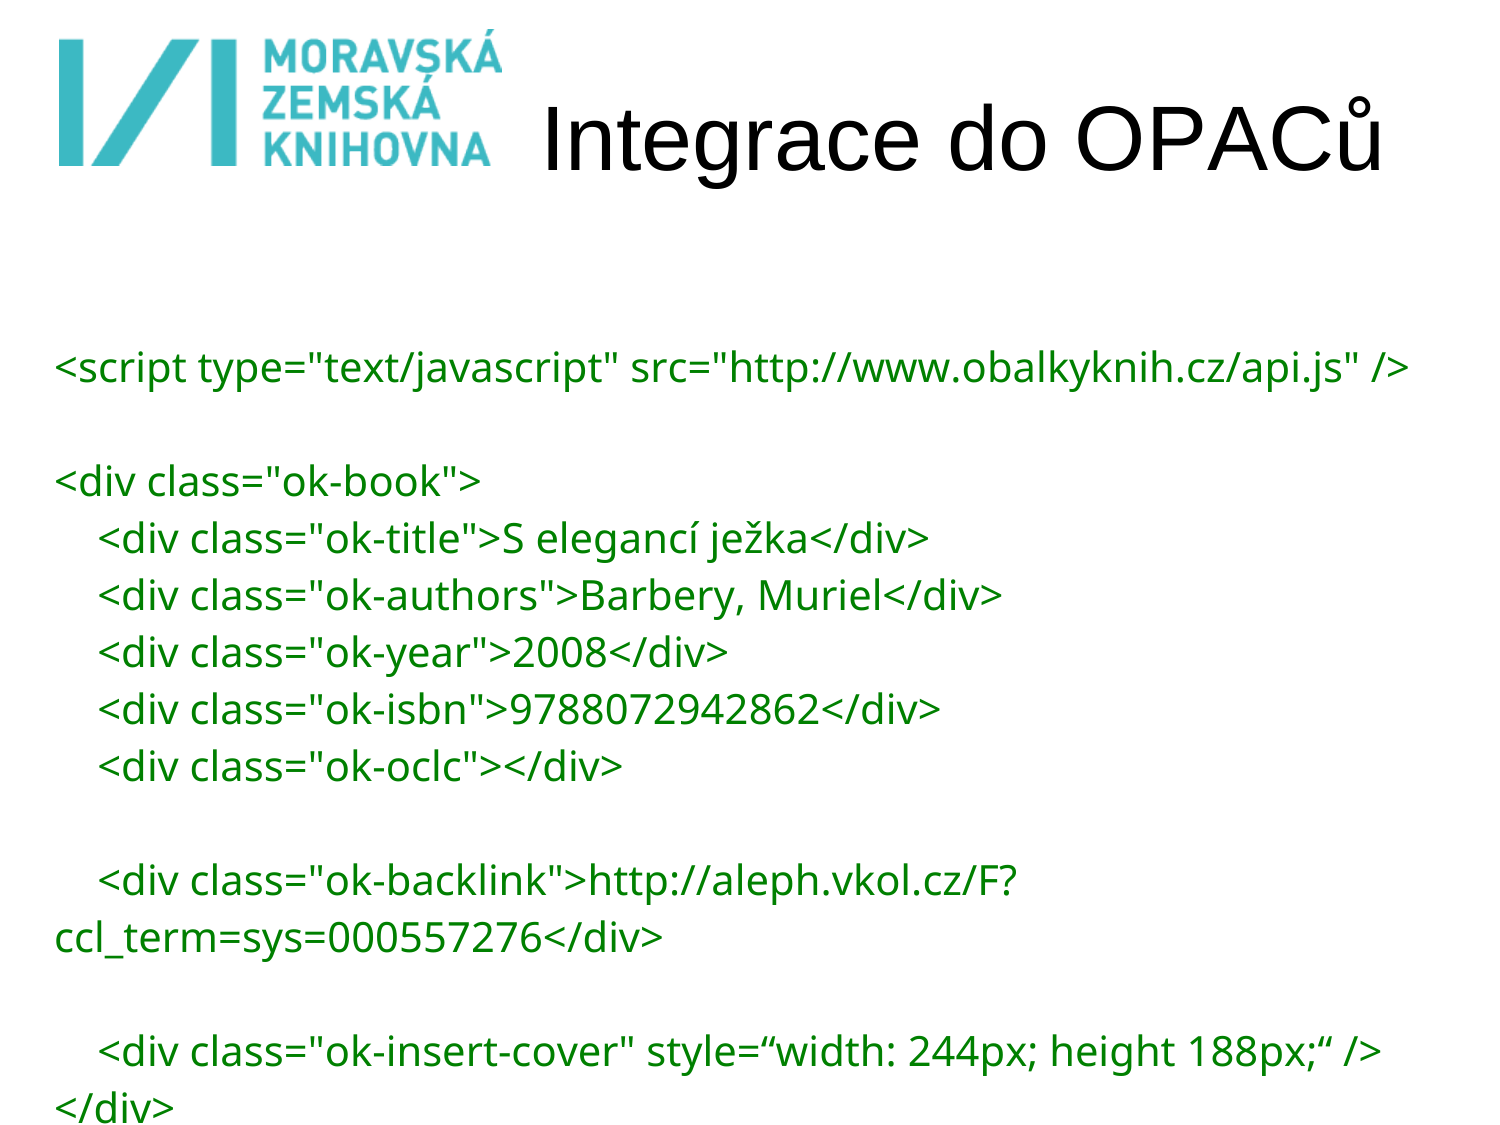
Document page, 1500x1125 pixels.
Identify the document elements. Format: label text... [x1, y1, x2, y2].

title Integrace do OPACů [501, 13, 1426, 265]
list <script type="text/javascript" src="http://www.obalkyknih.cz/api.js" /> <div class="ok-book"> <div class="ok-title">S elegancí ježka</div> <div class="ok-authors">Barbery, Muriel</div> <div class="ok-year">2008</div> <div class="ok-isbn">9788072942862</div> <div class="ok-oclc"></div> <div class="ok-backlink">http://aleph.vkol.cz/F?ccl_term=sys=000557276</div> <div class="ok-insert-cover" style=“width: 244px; height 188px;“ /> </div> [39, 330, 1500, 1034]
picture [59, 29, 501, 166]
